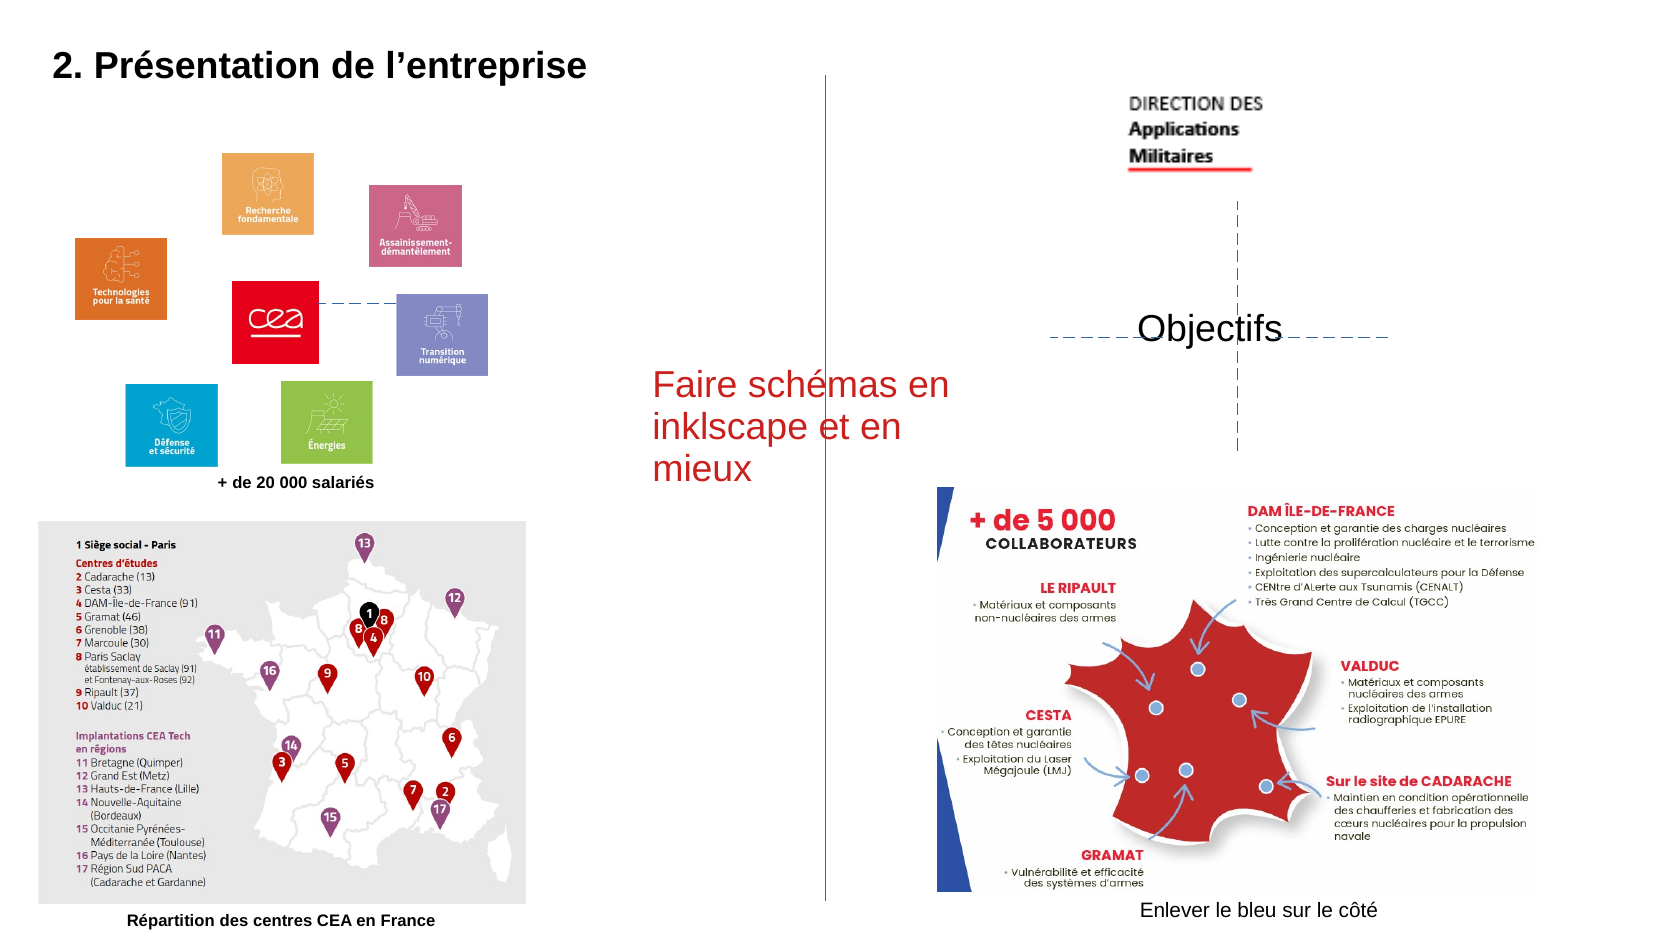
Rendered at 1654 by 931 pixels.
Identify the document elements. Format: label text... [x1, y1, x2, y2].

text_box Enlever le bleu sur le côté [1125, 891, 1613, 931]
picture [159, 439, 189, 445]
picture [222, 153, 314, 235]
picture [937, 487, 1538, 892]
picture [184, 448, 194, 454]
text_box 2. Présentation de l’entreprise [37, 37, 638, 95]
picture [37, 521, 526, 903]
picture [396, 294, 488, 376]
picture [369, 185, 462, 267]
picture [1125, 74, 1351, 188]
text_box Objectifs [1122, 300, 1348, 357]
picture [232, 281, 319, 364]
picture [161, 448, 171, 454]
picture [75, 238, 167, 320]
picture [281, 381, 373, 464]
text_box Faire schémas en inklscape et en mieux [637, 355, 1013, 497]
text_box + de 20 000 salariés [104, 466, 488, 500]
text_box Répartition des centres CEA en France [37, 903, 526, 931]
